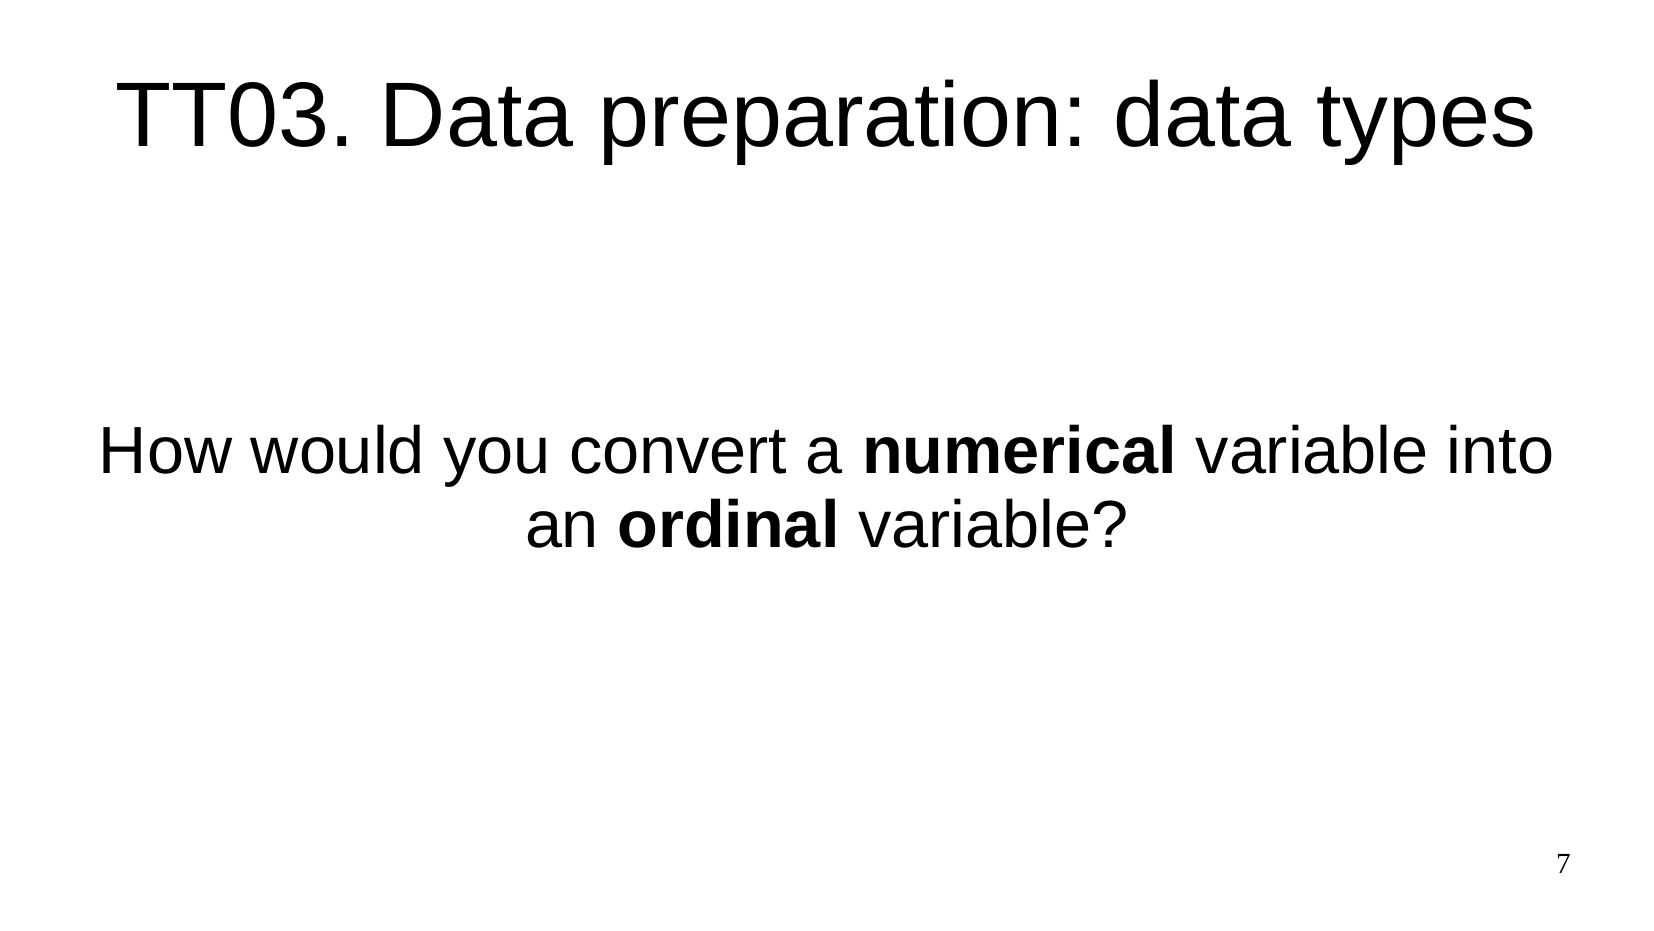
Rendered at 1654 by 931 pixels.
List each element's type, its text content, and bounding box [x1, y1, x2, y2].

subtitle How would you convert a numerical variable into an ordinal variable? [82, 217, 1571, 758]
title TT03. Data preparation: data types [82, 37, 1571, 193]
